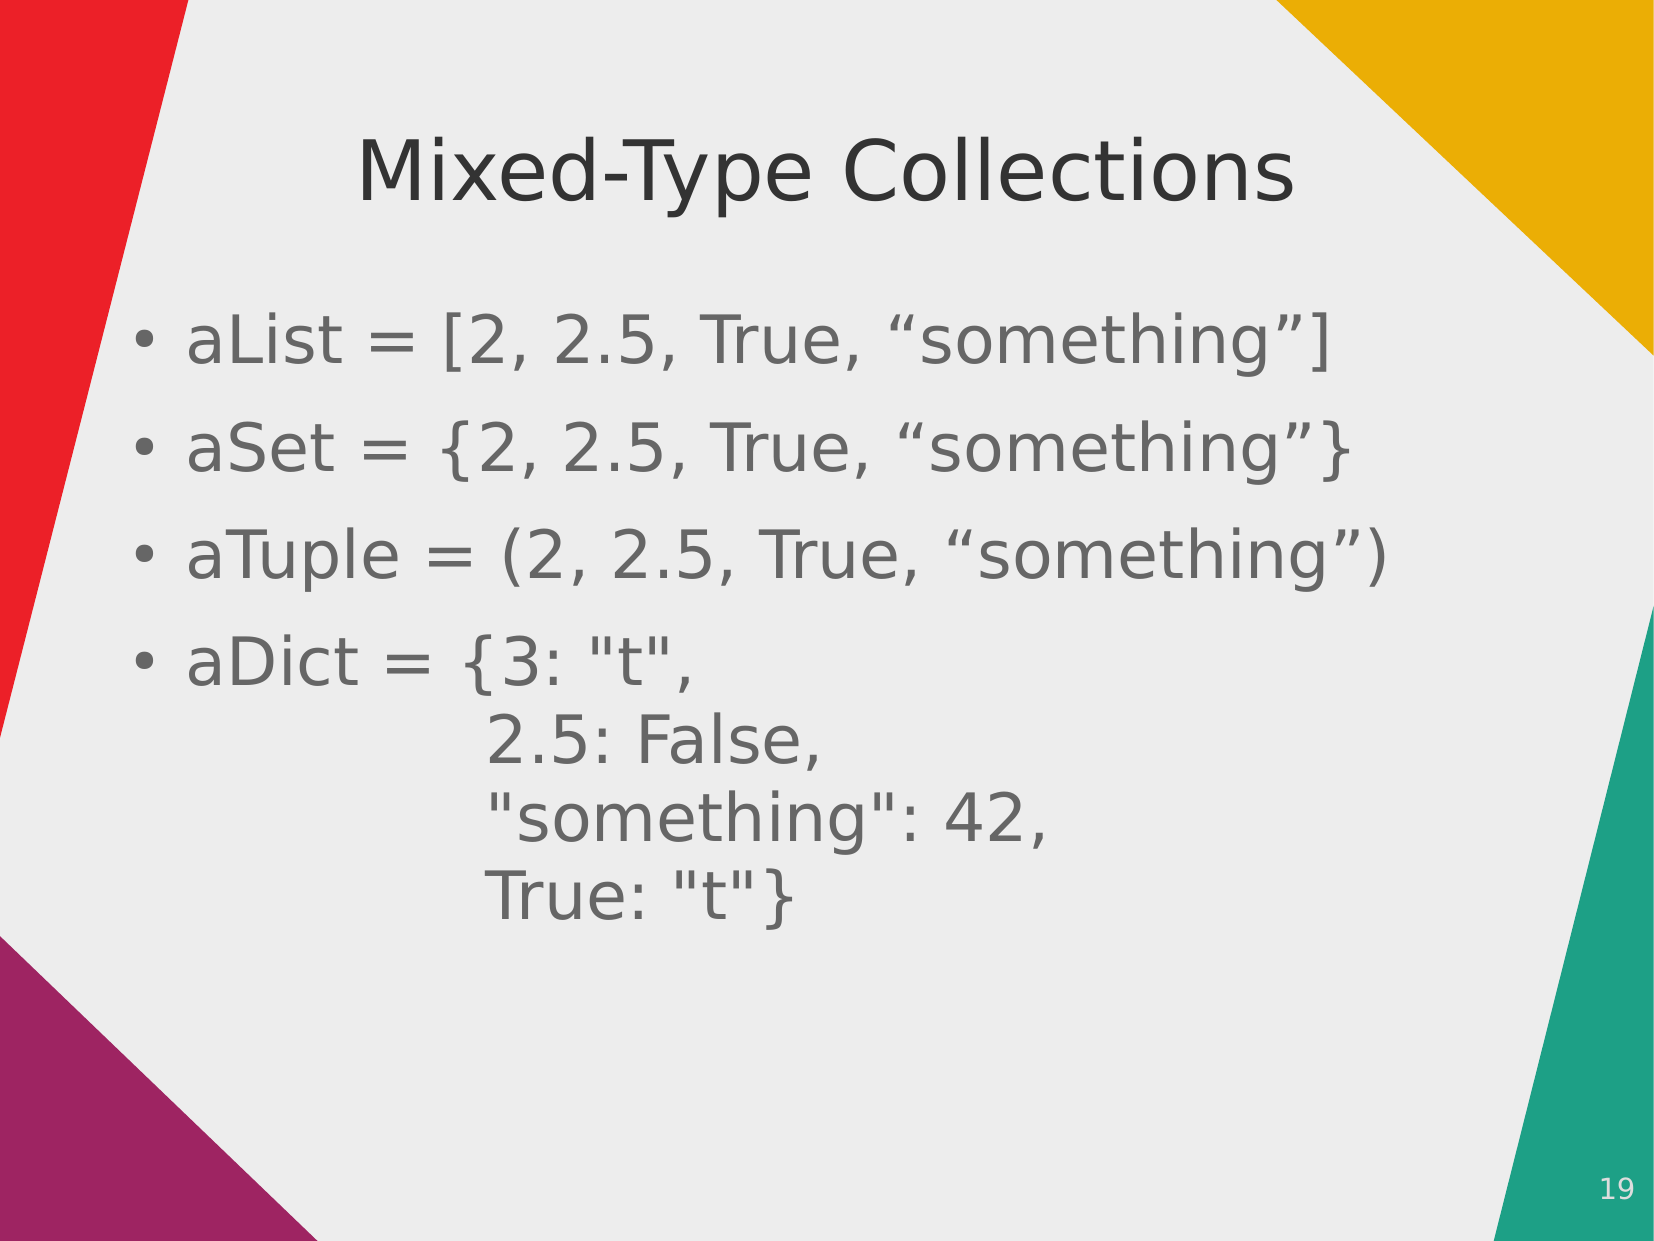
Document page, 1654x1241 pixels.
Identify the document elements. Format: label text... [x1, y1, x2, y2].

title Mixed-Type Collections [114, 73, 1539, 271]
list aList = [2, 2.5, True, “something”] aSet = {2, 2.5, True, “something”} aTuple = (2, 2.5, True, “something”) aDict = {3: "t", 2.5: False, "something": 42, True: "t"} [114, 302, 1539, 1033]
